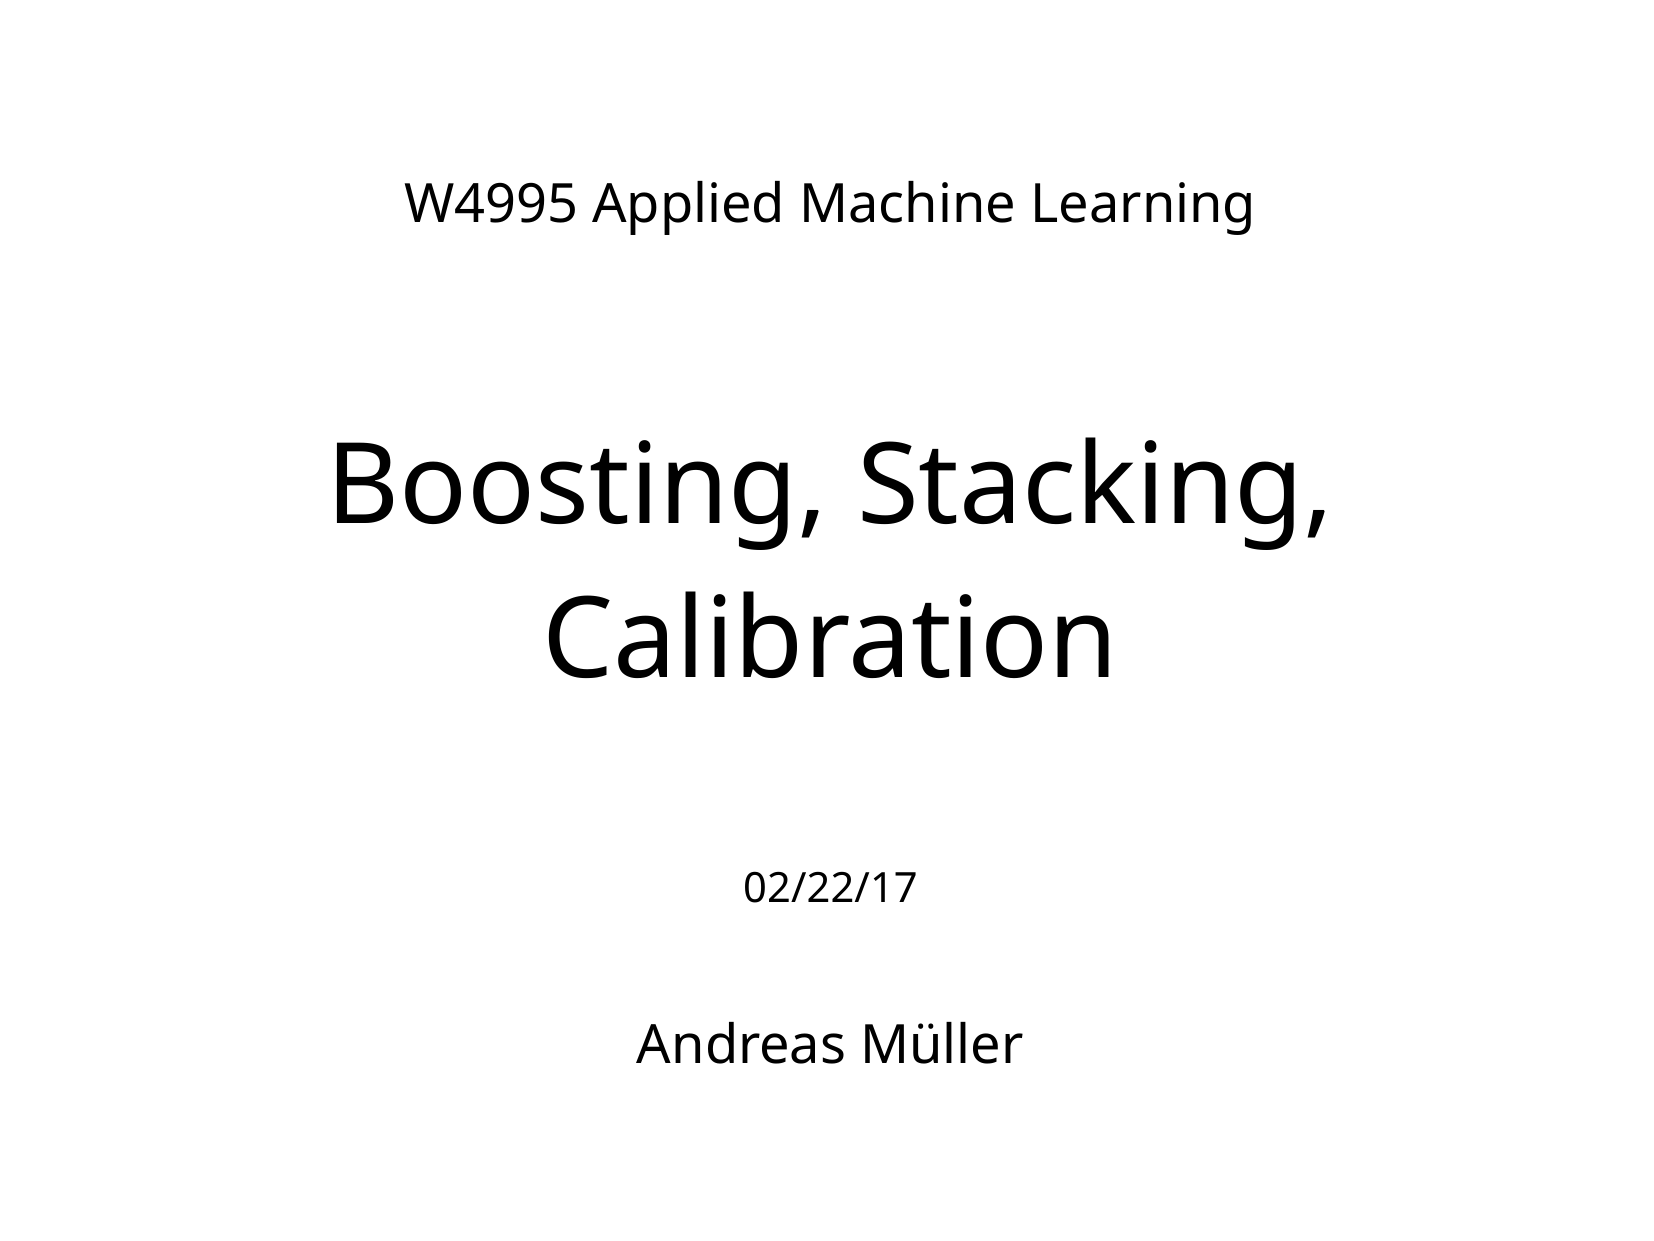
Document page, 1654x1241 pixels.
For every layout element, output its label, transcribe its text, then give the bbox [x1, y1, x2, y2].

text_box W4995 Applied Machine Learning Boosting, Stacking, Calibration 02/22/17 Andreas Müller [86, 142, 1575, 1103]
